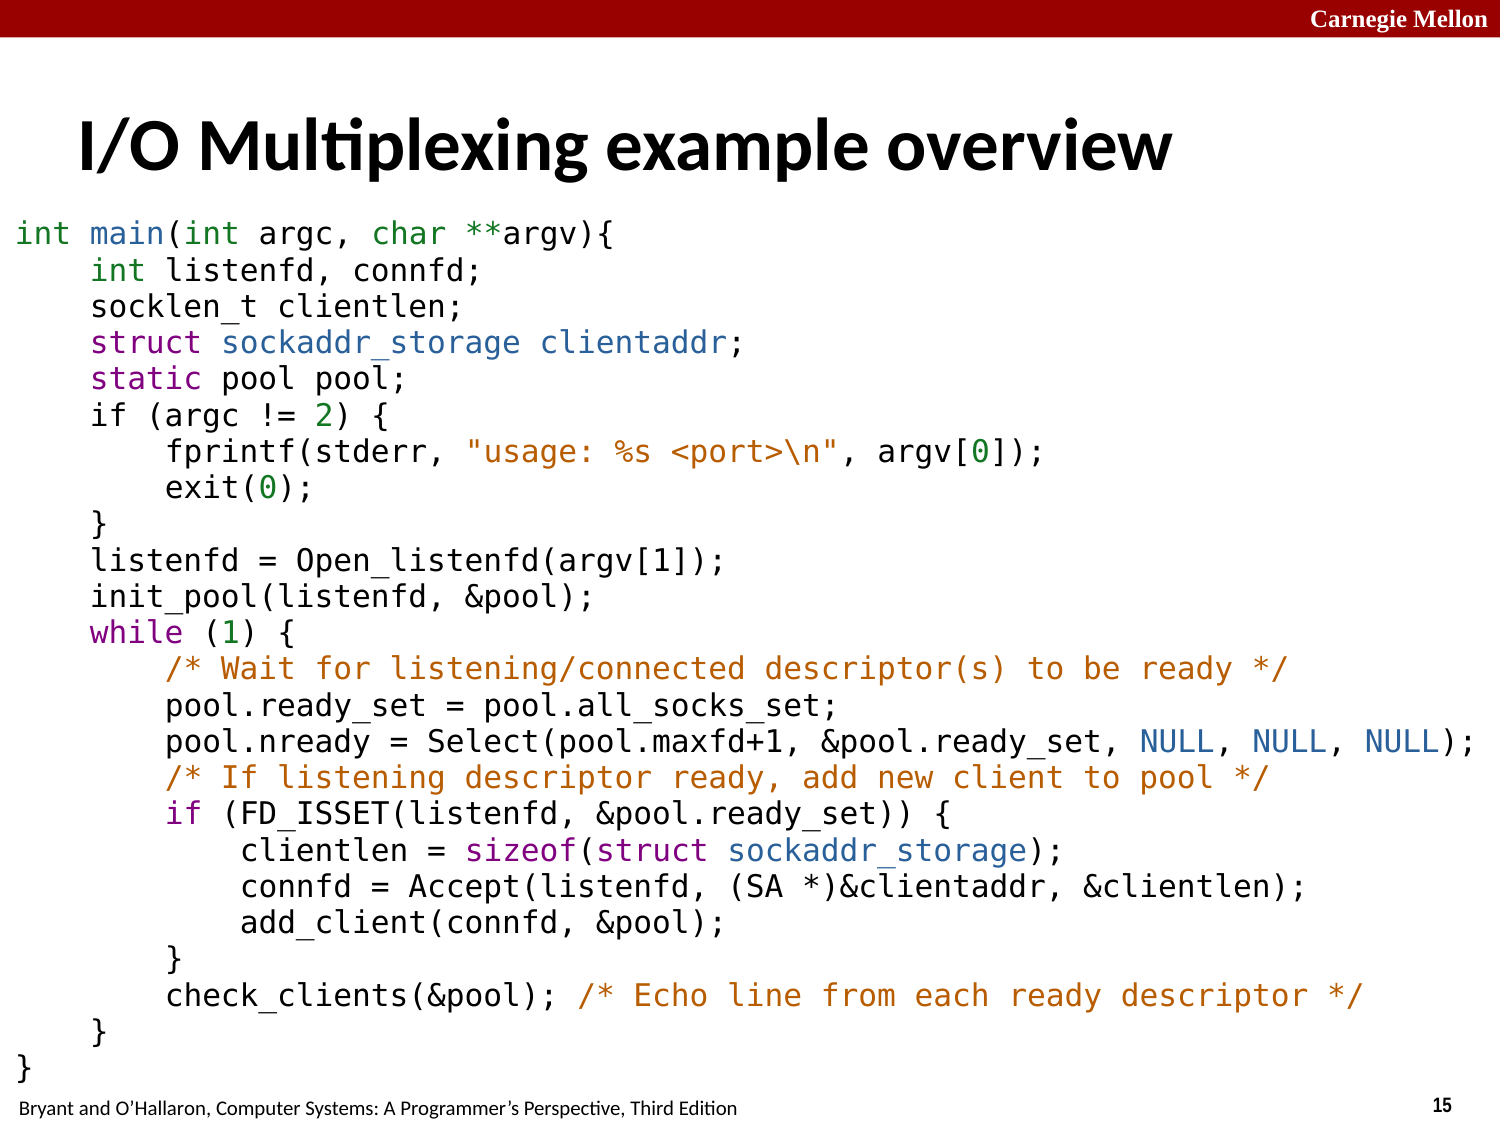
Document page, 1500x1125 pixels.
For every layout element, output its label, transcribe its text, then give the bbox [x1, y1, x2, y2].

title I/O Multiplexing example overview [62, 93, 1337, 188]
text_box int main(int argc, char **argv){ int listenfd, connfd; socklen_t clientlen; struct sockaddr_storage clientaddr; static pool pool; if (argc != 2) { fprintf(stderr, "usage: %s <port>\n", argv[0]); exit(0); } listenfd = Open_listenfd(argv[1]); init_pool(listenfd, &pool); while (1) { /* Wait for listening/connected descriptor(s) to be ready */ pool.ready_set = pool.all_socks_set; pool.nready = Select(pool.maxfd+1, &pool.ready_set, NULL, NULL, NULL); /* If listening descriptor ready, add new client to pool */ if (FD_ISSET(listenfd, &pool.ready_set)) { clientlen = sizeof(struct sockaddr_storage); connfd = Accept(listenfd, (SA *)&clientaddr, &clientlen); add_client(connfd, &pool); } check_clients(&pool); /* Echo line from each ready descriptor */ } } [0, 208, 1500, 1125]
